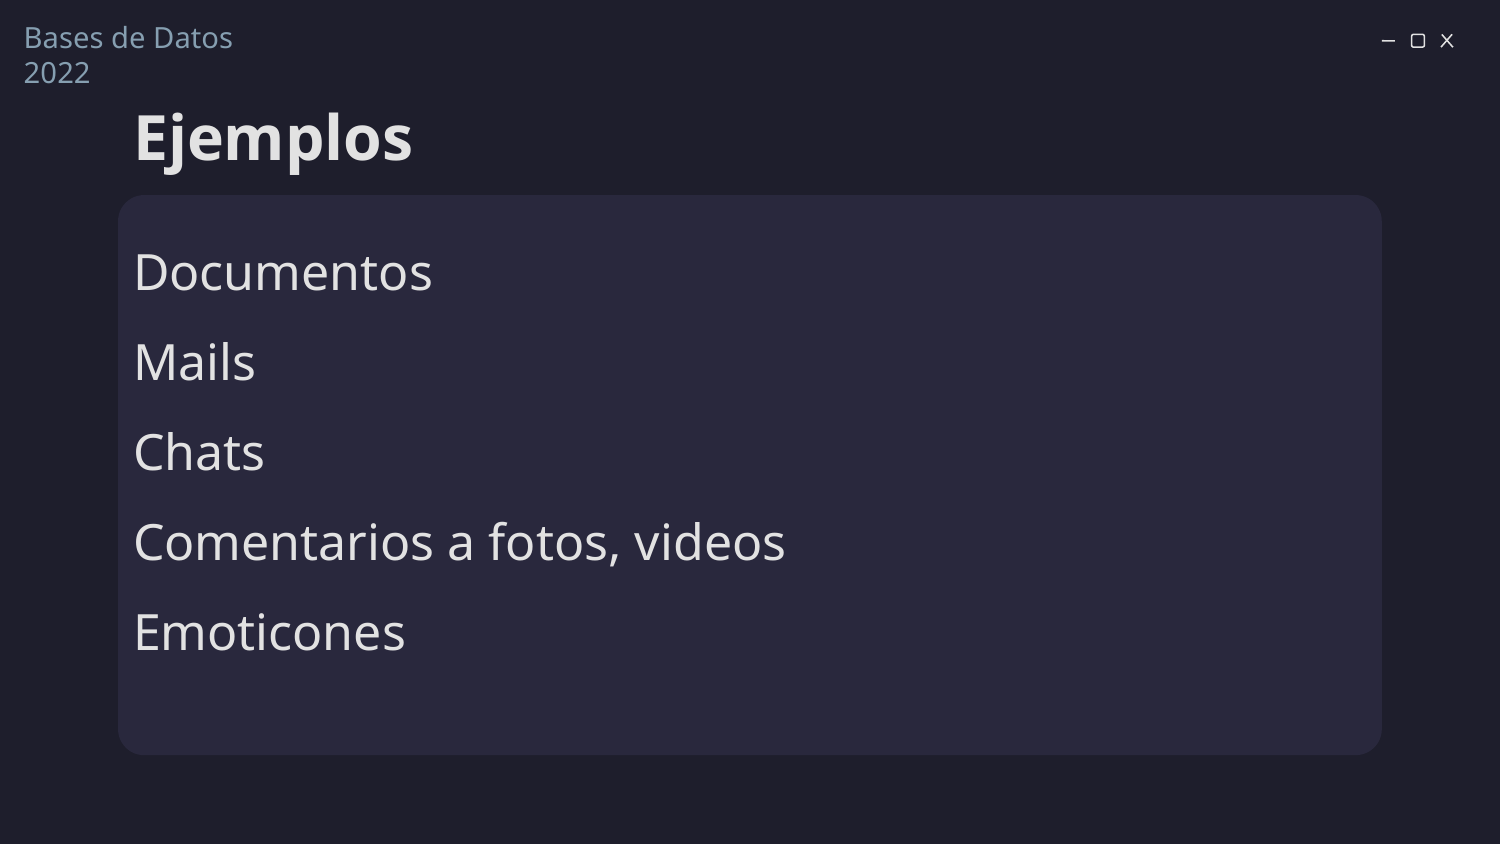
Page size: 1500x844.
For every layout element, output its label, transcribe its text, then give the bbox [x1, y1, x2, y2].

list Documentos Mails Chats Comentarios a fotos, videos Emoticones [118, 195, 1382, 750]
title Ejemplos [118, 88, 1382, 183]
